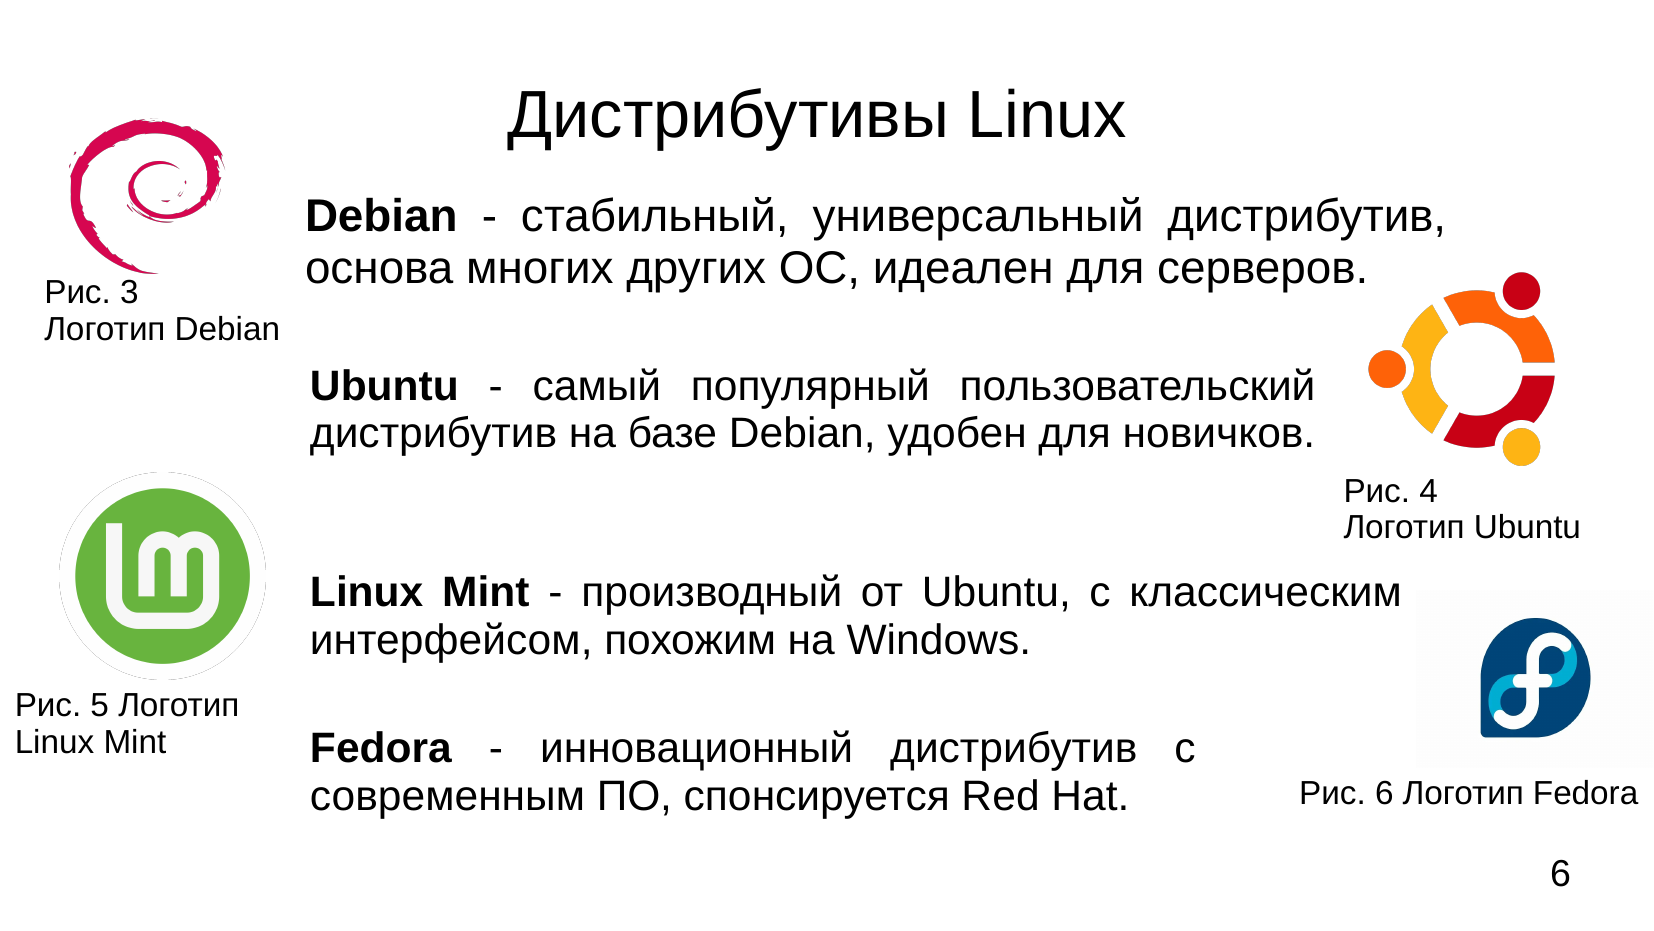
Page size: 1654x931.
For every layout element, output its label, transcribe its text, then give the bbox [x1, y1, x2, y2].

text_box Рис. 5 Логотип Linux Mint [0, 679, 266, 806]
text_box Рис. 4 Логотип Ubuntu [1328, 464, 1625, 591]
title Дистрибутивы Linux [82, 37, 1571, 193]
picture [31, 118, 266, 265]
picture [59, 472, 266, 679]
text_box Ubuntu - самый популярный пользовательский дистрибутив на базе Debian, удобен для новичков. [295, 354, 1358, 537]
text_box Рис. 3 Логотип Debian [29, 265, 296, 392]
picture [1416, 590, 1654, 767]
text_box Fedora - инновационный дистрибутив с современным ПО, спонсируется Red Hat. [295, 716, 1211, 827]
picture [1358, 265, 1565, 464]
list Debian - стабильный, универсальный дистрибутив, основа многих других ОС, идеален для серверов. [305, 190, 1447, 296]
text_box Рис. 6 Логотип Fedora [1284, 767, 1654, 820]
text_box <number> [1535, 845, 1654, 916]
text_box Linux Mint - производный от Ubuntu, с классическим интерфейсом, похожим на Windows. [295, 561, 1416, 671]
